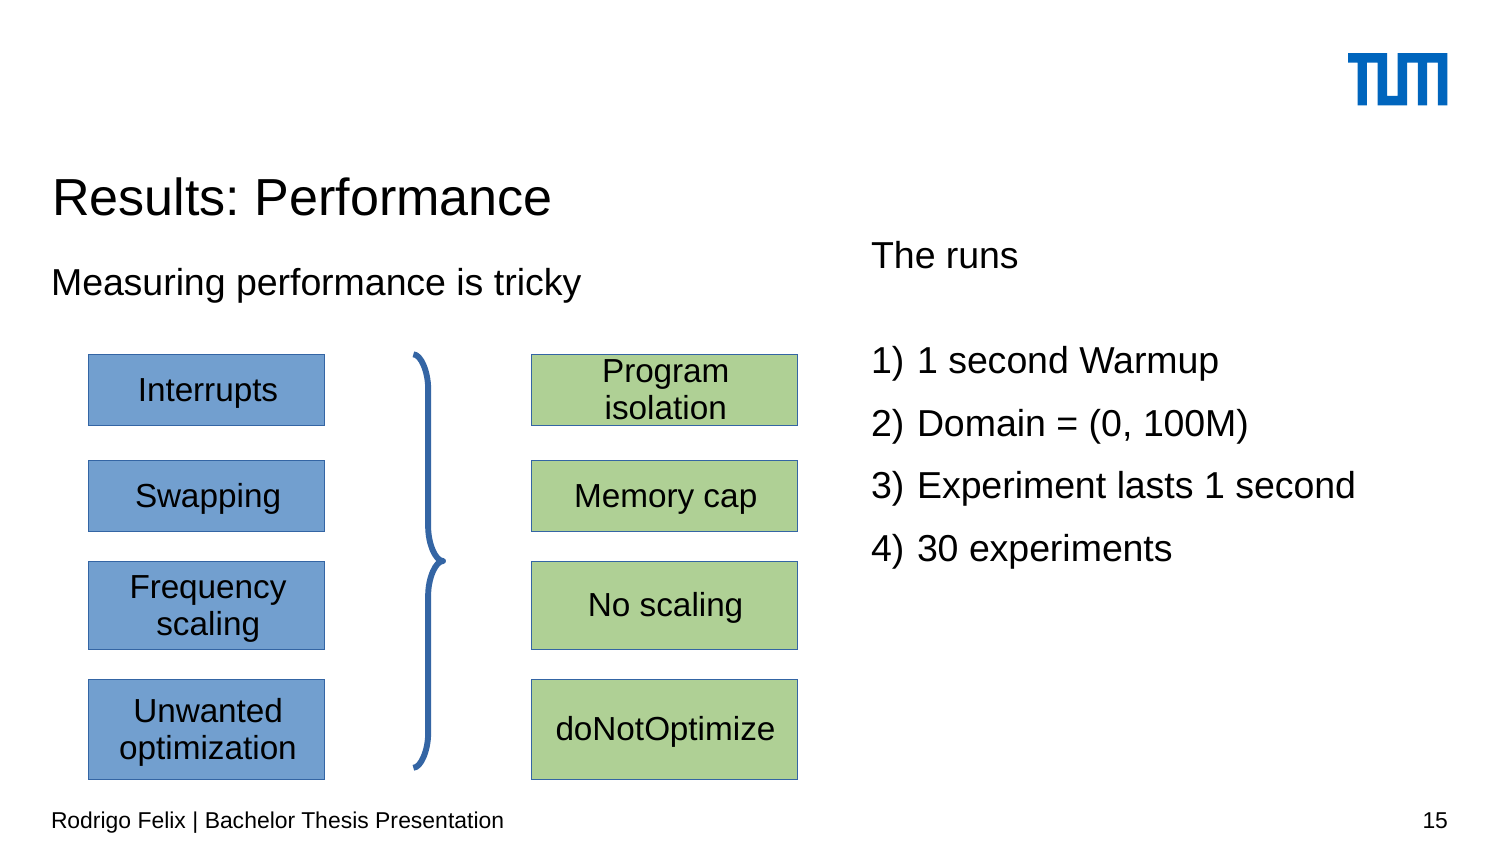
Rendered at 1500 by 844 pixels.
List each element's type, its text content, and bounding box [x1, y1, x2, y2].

text_box Interrupts [88, 354, 325, 426]
title Results: Performance [52, 159, 1449, 227]
text_box doNotOptimize [531, 679, 798, 780]
text_box Frequency scaling [88, 561, 325, 650]
title Measuring performance is tricky [51, 236, 856, 304]
text_box Program isolation [531, 354, 798, 426]
text_box Memory cap [531, 460, 798, 532]
text_box Unwanted optimization [88, 679, 325, 780]
text_box The runs 1 second Warmup Domain = (0, 100M) Experiment lasts 1 second 30 experiments [856, 226, 1447, 768]
text_box No scaling [531, 561, 798, 650]
text_box Swapping [88, 460, 325, 532]
